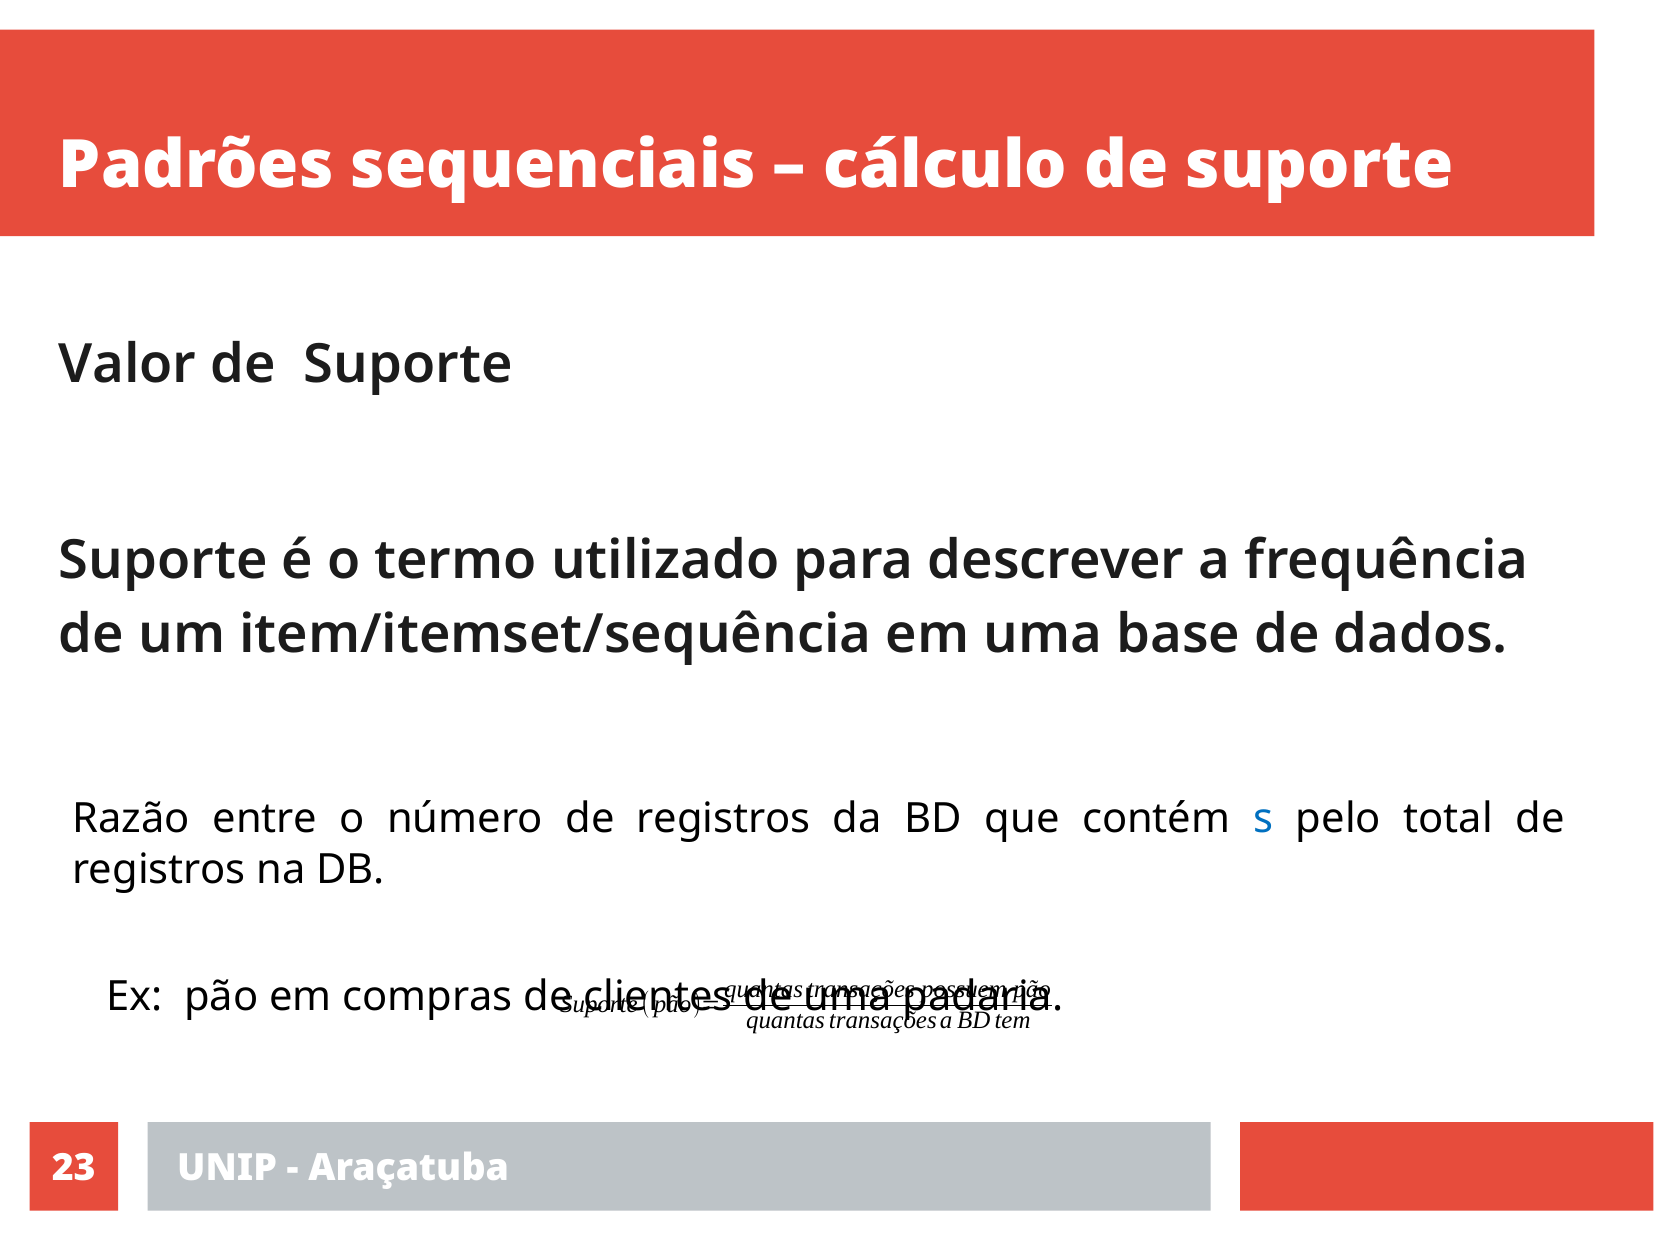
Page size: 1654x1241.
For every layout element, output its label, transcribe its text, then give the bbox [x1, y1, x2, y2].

title Padrões sequenciais – cálculo de suporte [59, 59, 1595, 207]
chart [553, 975, 1060, 1035]
list Valor de Suporte Suporte é o termo utilizado para descrever a frequência de um item/itemset/sequência em uma base de dados. Razão entre o número de registros da BD que contém s pelo total de registros na DB. Ex: pão em compras de clientes de uma padaria. [59, 324, 1565, 1093]
